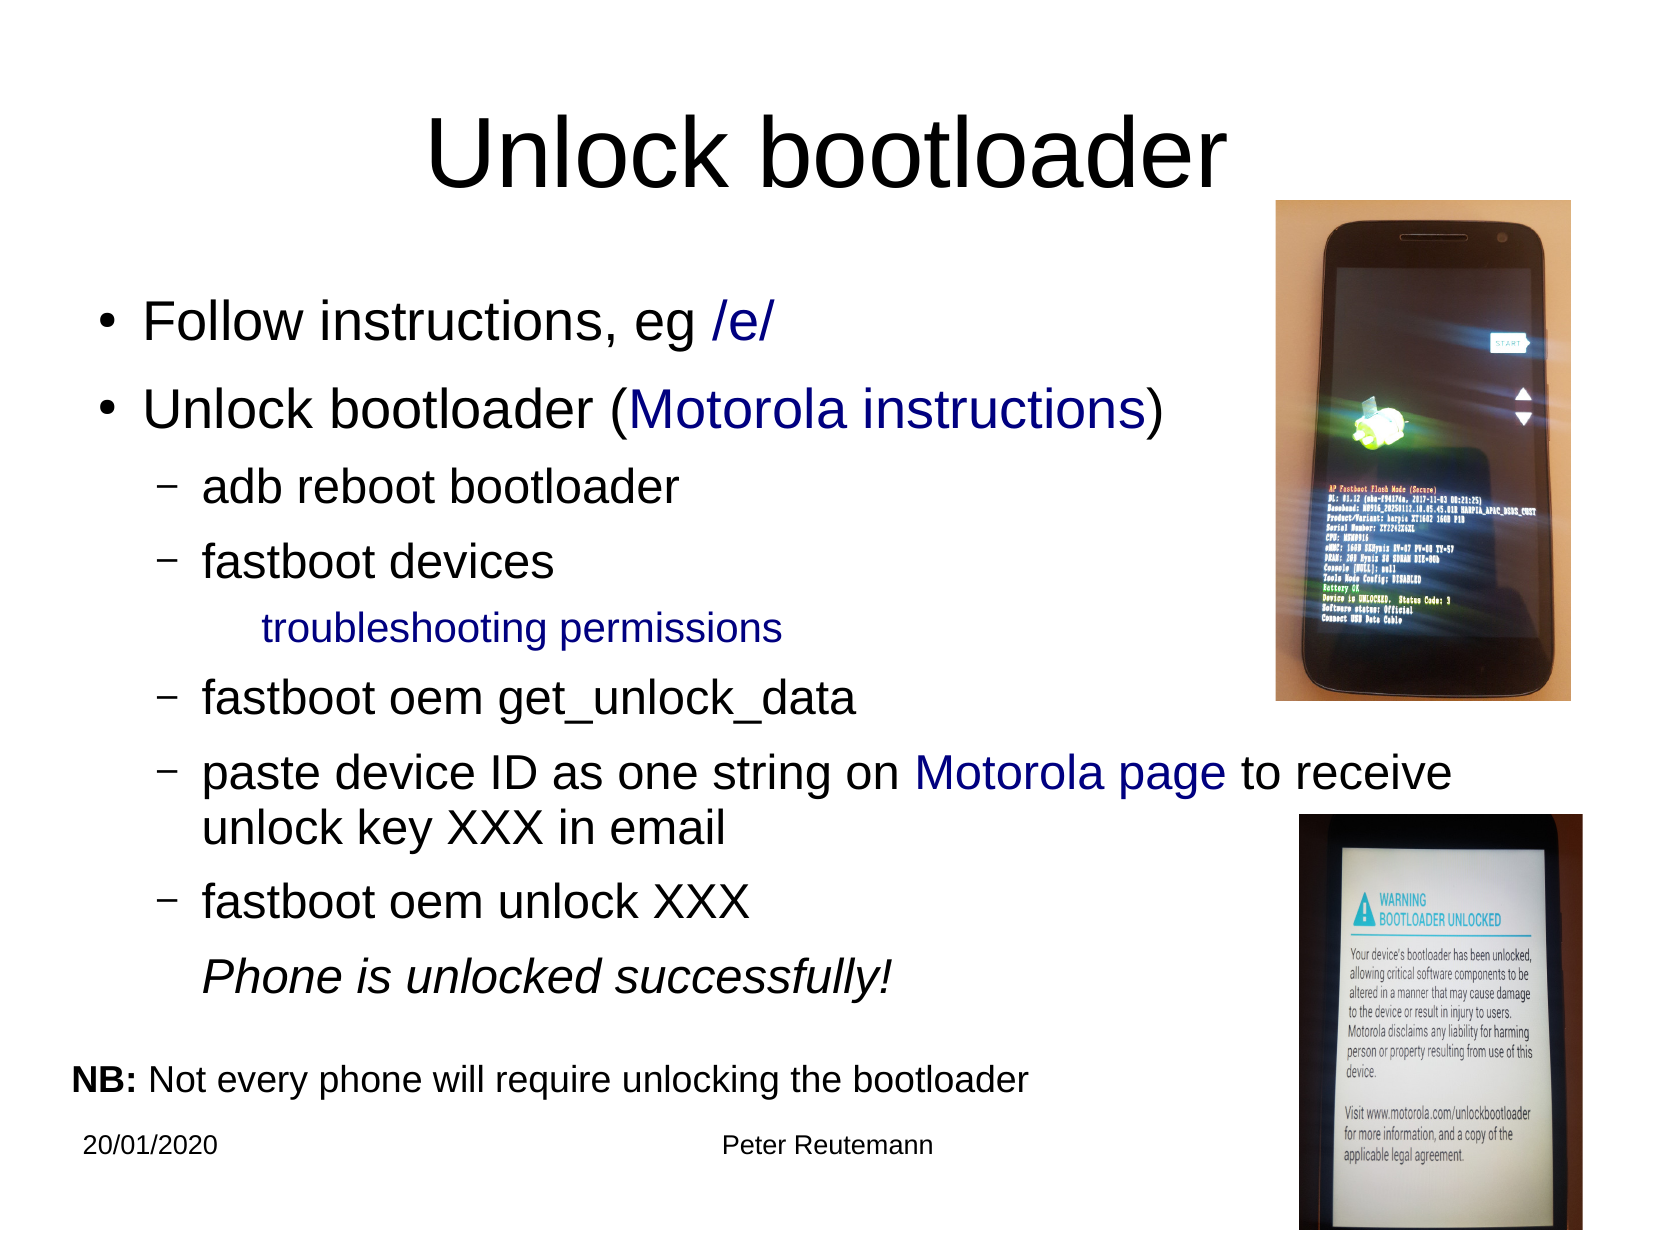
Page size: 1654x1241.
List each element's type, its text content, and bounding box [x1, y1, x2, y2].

list Follow instructions, eg /e/ Unlock bootloader (Motorola instructions) adb reboot bootloader fastboot devices troubleshooting permissions fastboot oem get_unlock_data paste device ID as one string on Motorola page to receive unlock key XXX in email fastboot oem unlock XXX Phone is unlocked successfully! [82, 290, 1571, 1010]
picture [1275, 200, 1571, 701]
picture [1299, 814, 1583, 1230]
text_box NB: Not every phone will require unlocking the bootloader [56, 1051, 1045, 1108]
title Unlock bootloader [82, 49, 1571, 257]
